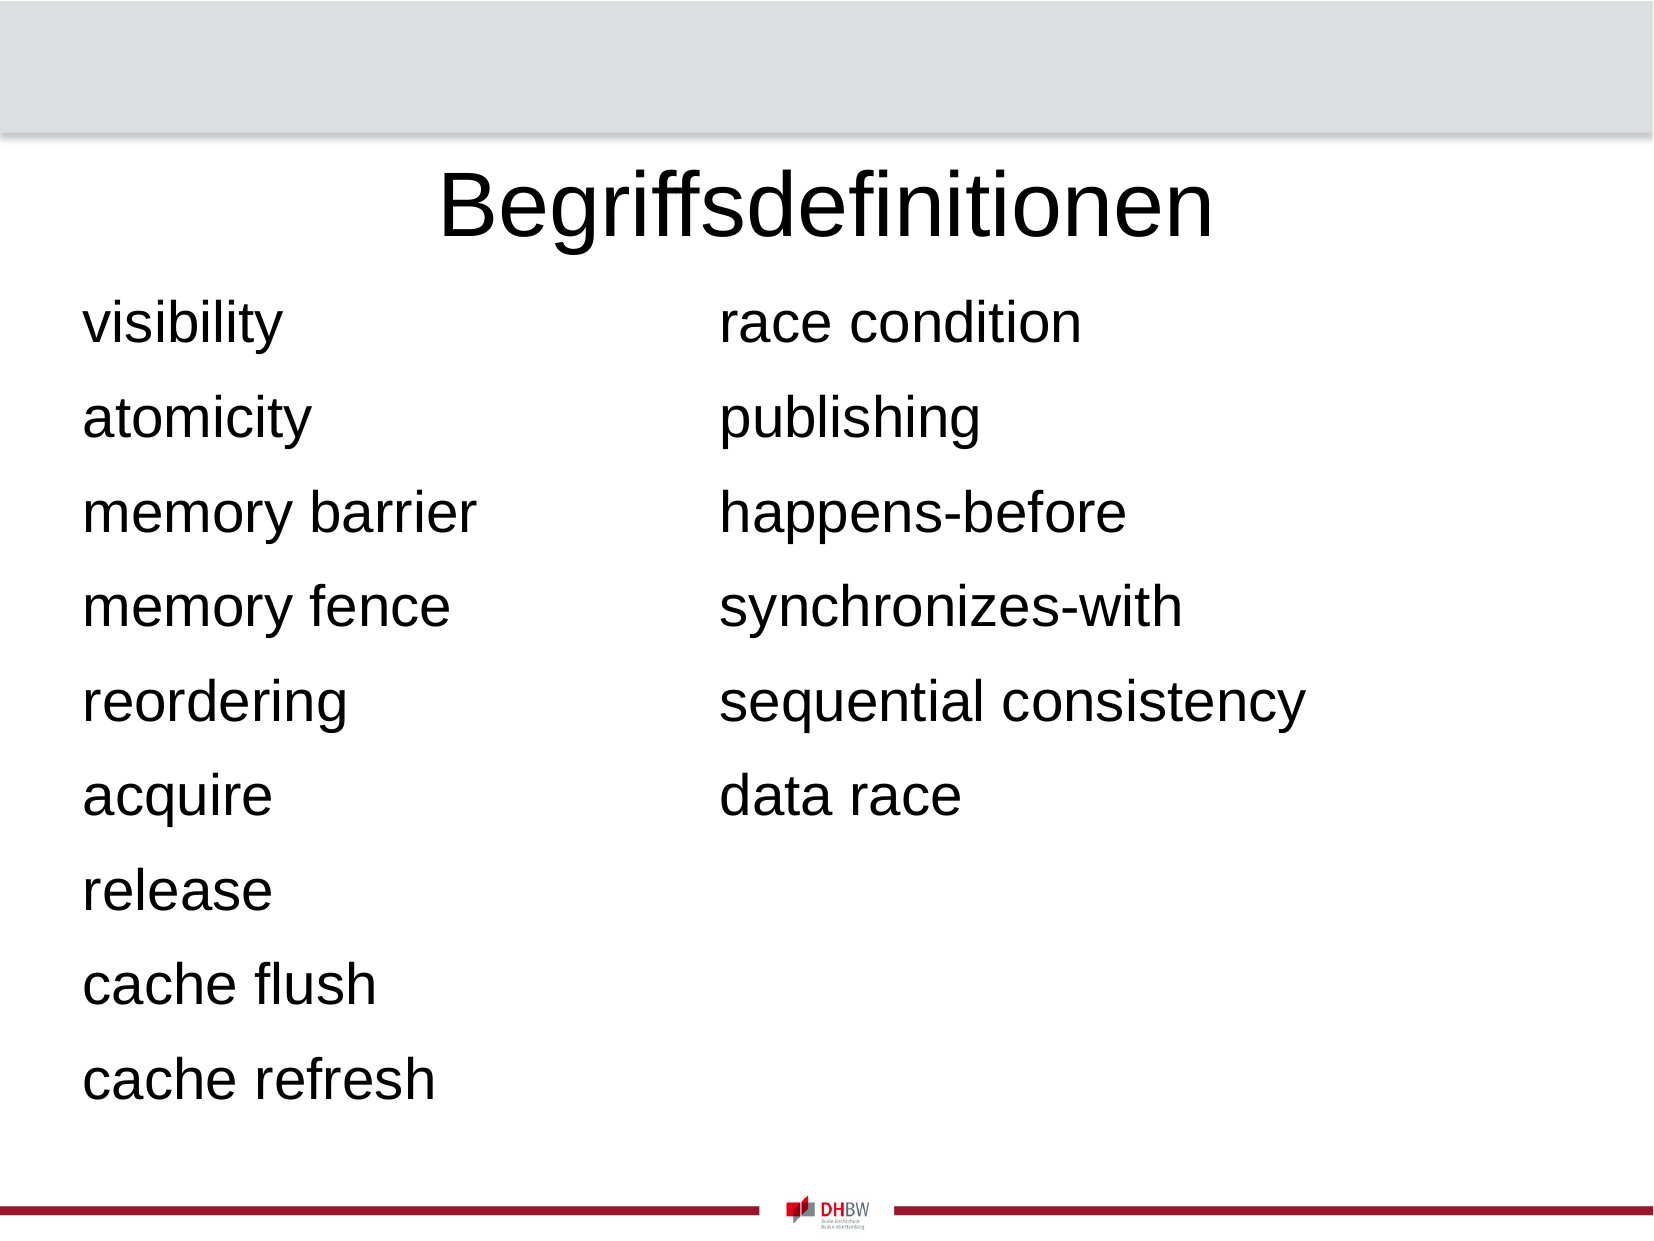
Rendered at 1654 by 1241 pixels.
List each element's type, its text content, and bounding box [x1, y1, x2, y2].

title Begriffsdefinitionen [82, 49, 1571, 257]
list race condition publishing happens-before synchronizes-with sequential consistency data race [719, 290, 1418, 1127]
picture [0, 1, 1654, 1237]
list visibility atomicity memory barrier memory fence reordering acquire release cache flush cache refresh [82, 290, 591, 1127]
